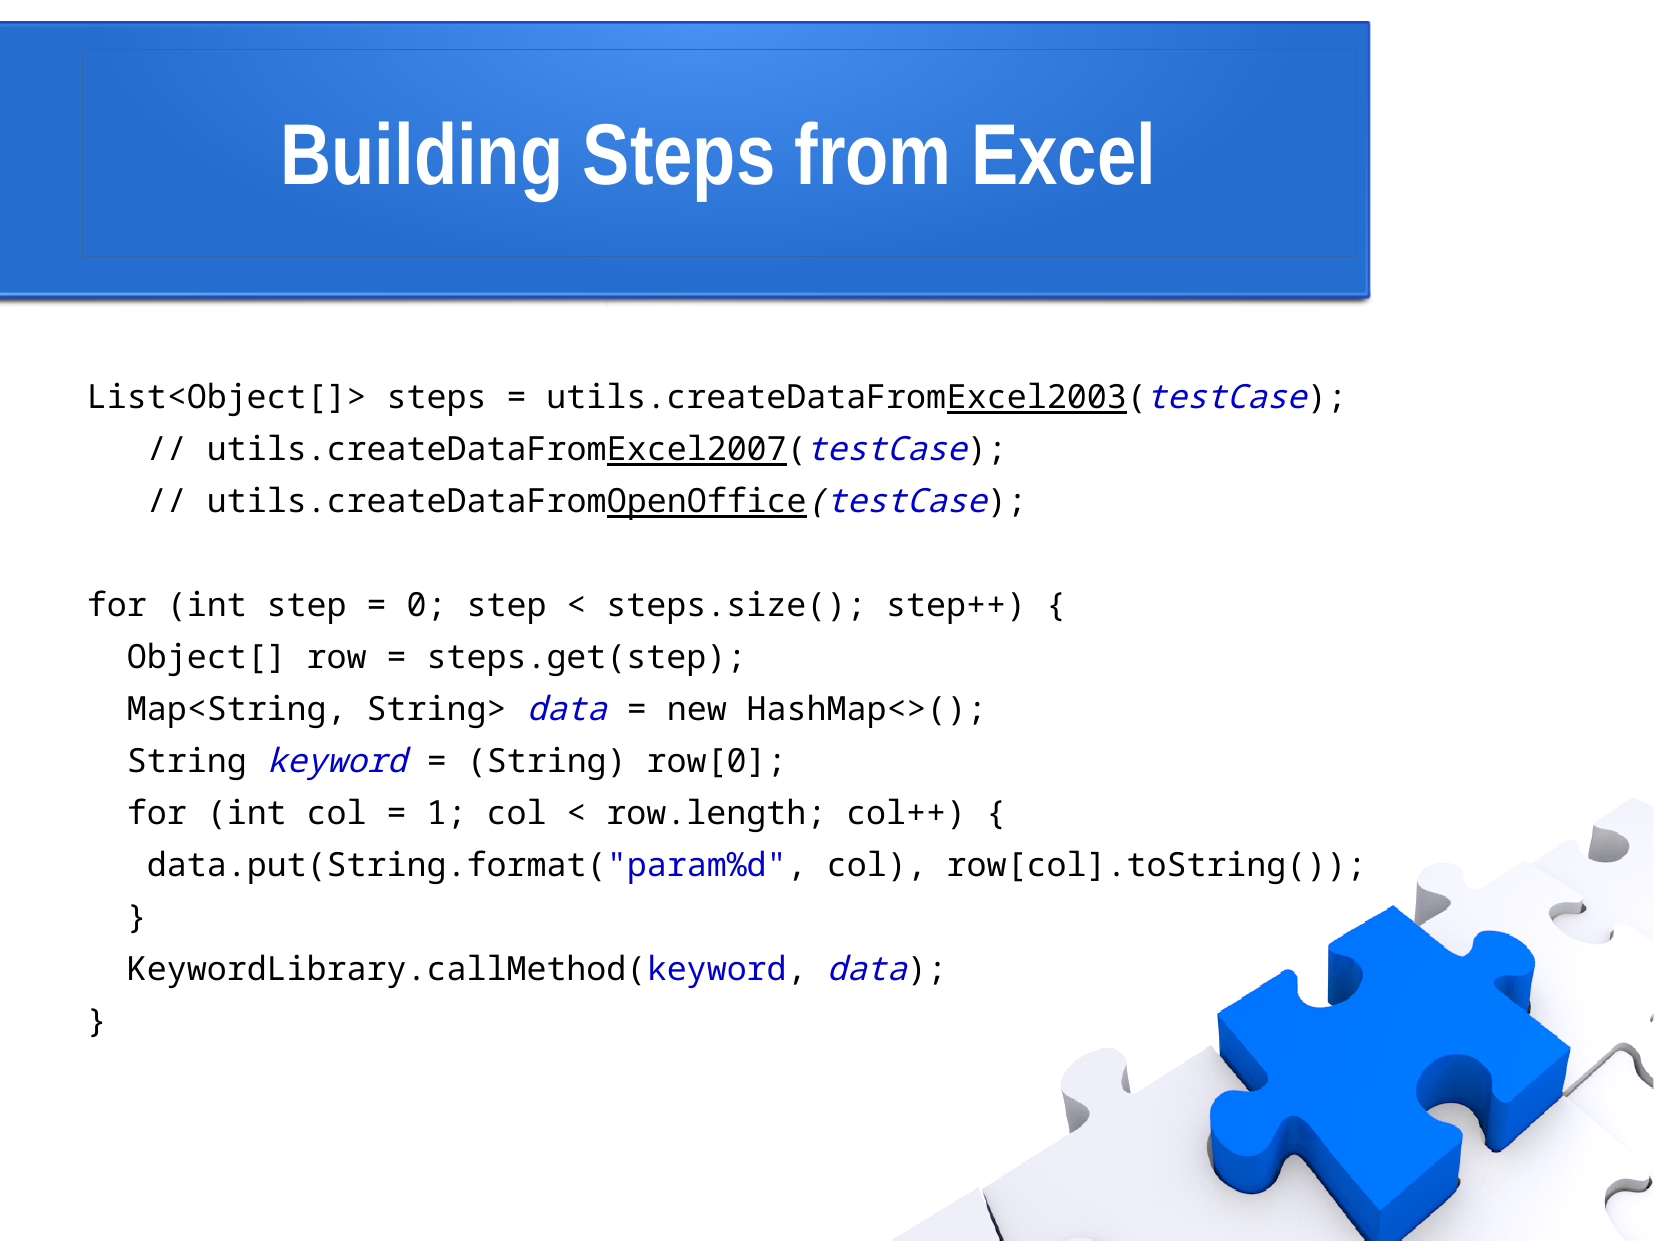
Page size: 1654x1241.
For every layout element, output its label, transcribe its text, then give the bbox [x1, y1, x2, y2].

text_box List<Object[]> steps = utils.createDataFromExcel2003(testCase); // utils.createDataFromExcel2007(testCase); // utils.createDataFromOpenOffice(testCase); for (int step = 0; step < steps.size(); step++) { Object[] row = steps.get(step); Map<String, String> data = new HashMap<>(); String keyword = (String) row[0]; for (int col = 1; col < row.length; col++) { data.put(String.format("param%d", col), row[col].toString()); } KeywordLibrary.callMethod(keyword, data); } [71, 344, 1561, 1065]
picture [872, 655, 1654, 1241]
picture [0, 21, 1375, 307]
title Building Steps from Excel [82, 49, 1356, 257]
